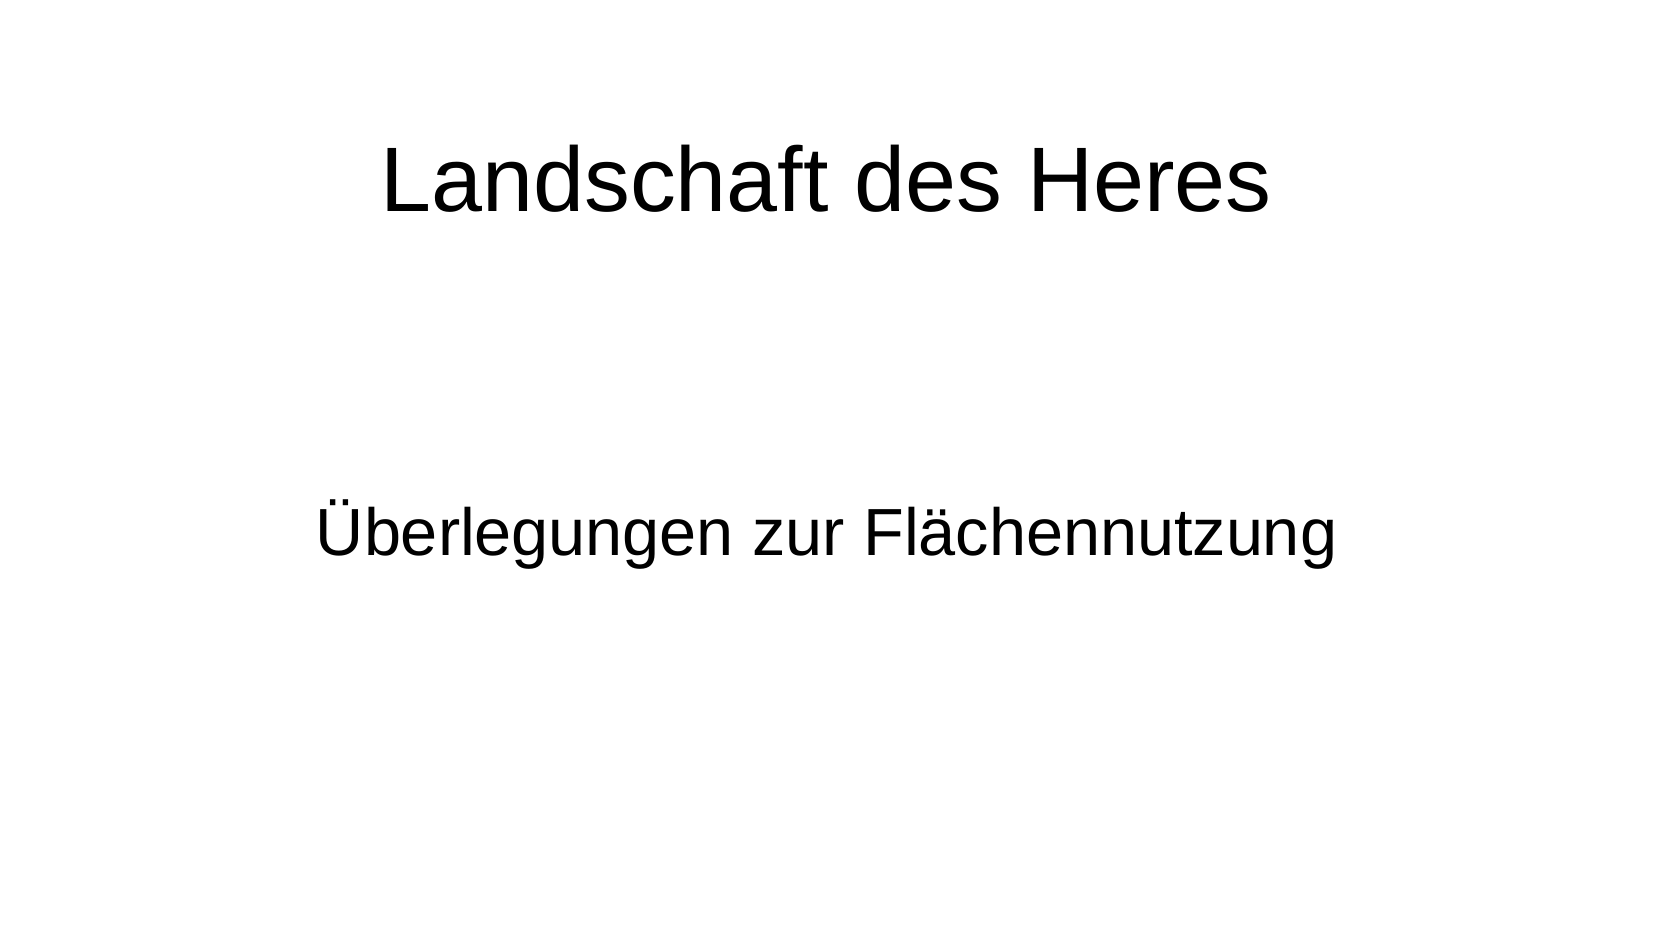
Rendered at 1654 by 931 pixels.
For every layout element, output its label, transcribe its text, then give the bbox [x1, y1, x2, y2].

title Landschaft des Heres [82, 102, 1571, 258]
subtitle Überlegungen zur Flächennutzung [82, 330, 1571, 734]
